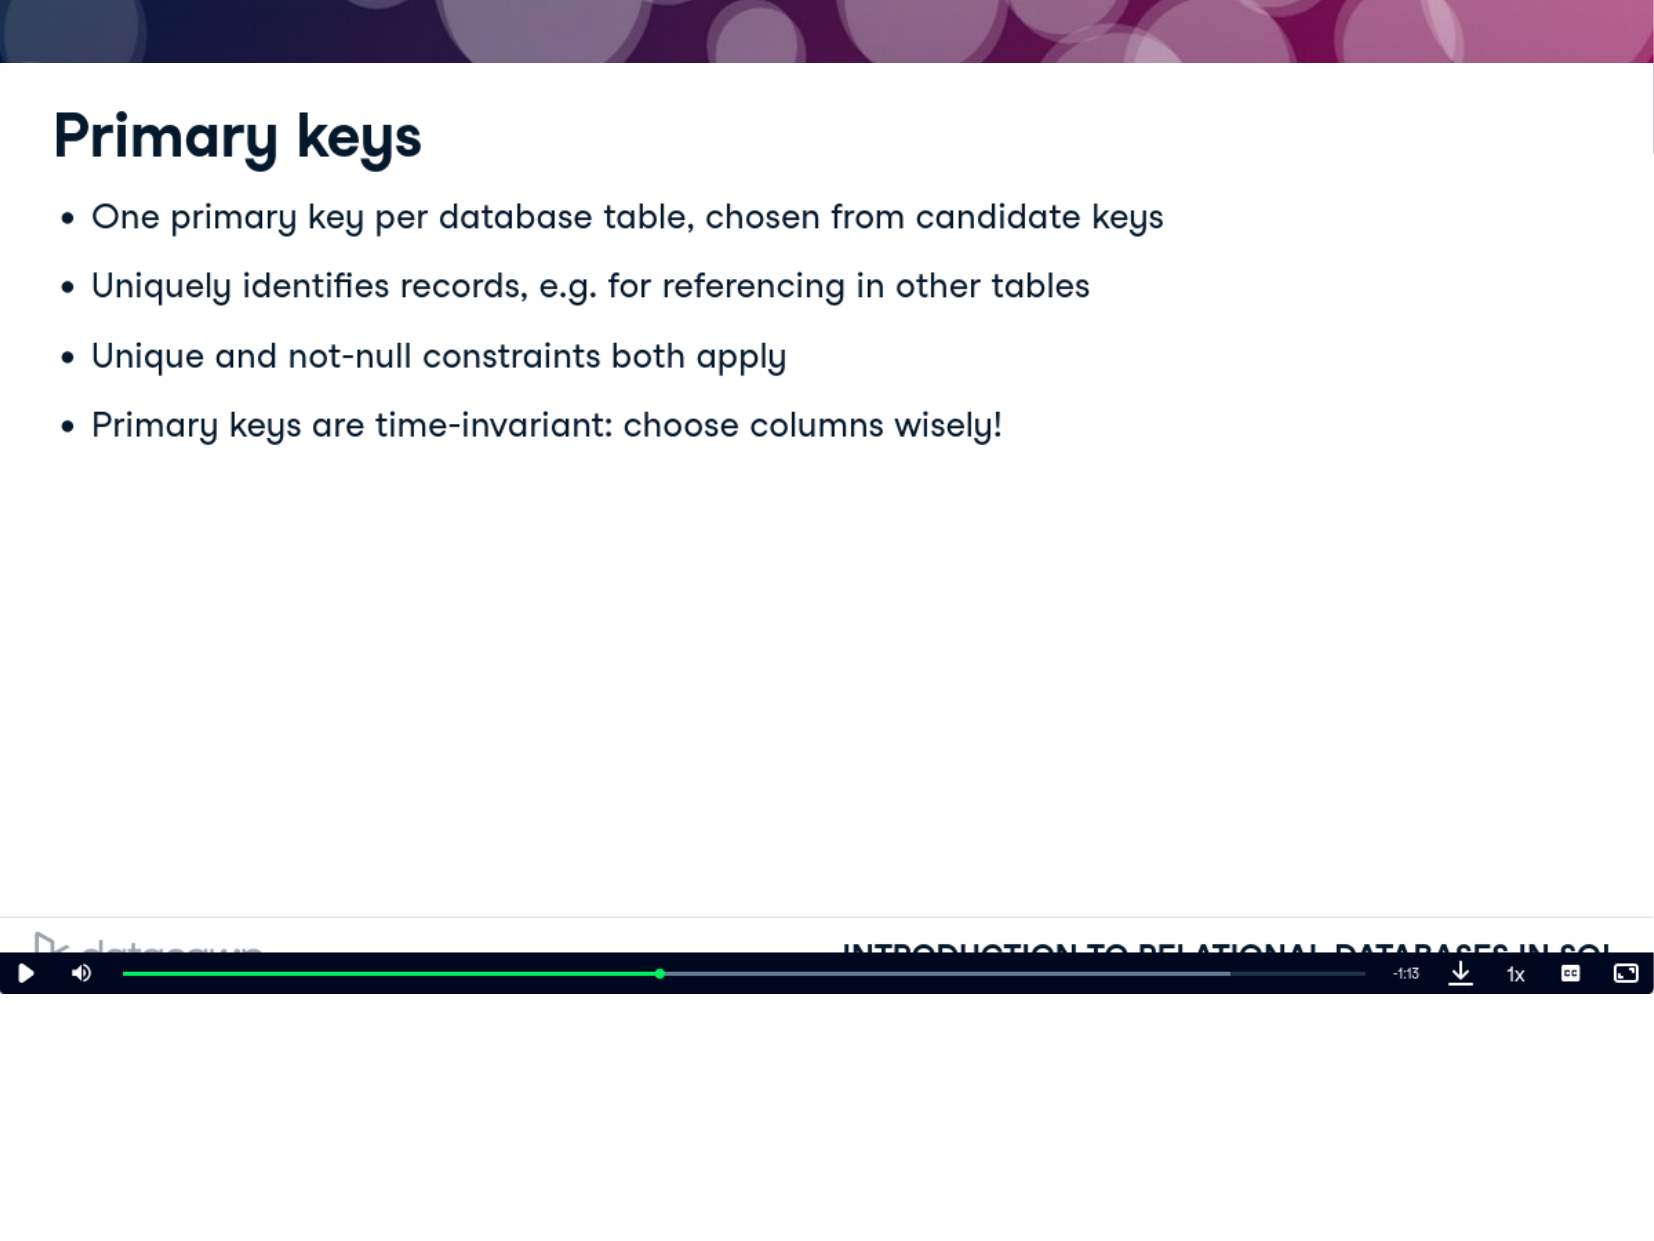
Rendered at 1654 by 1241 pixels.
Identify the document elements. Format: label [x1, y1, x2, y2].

picture [0, 63, 1654, 994]
